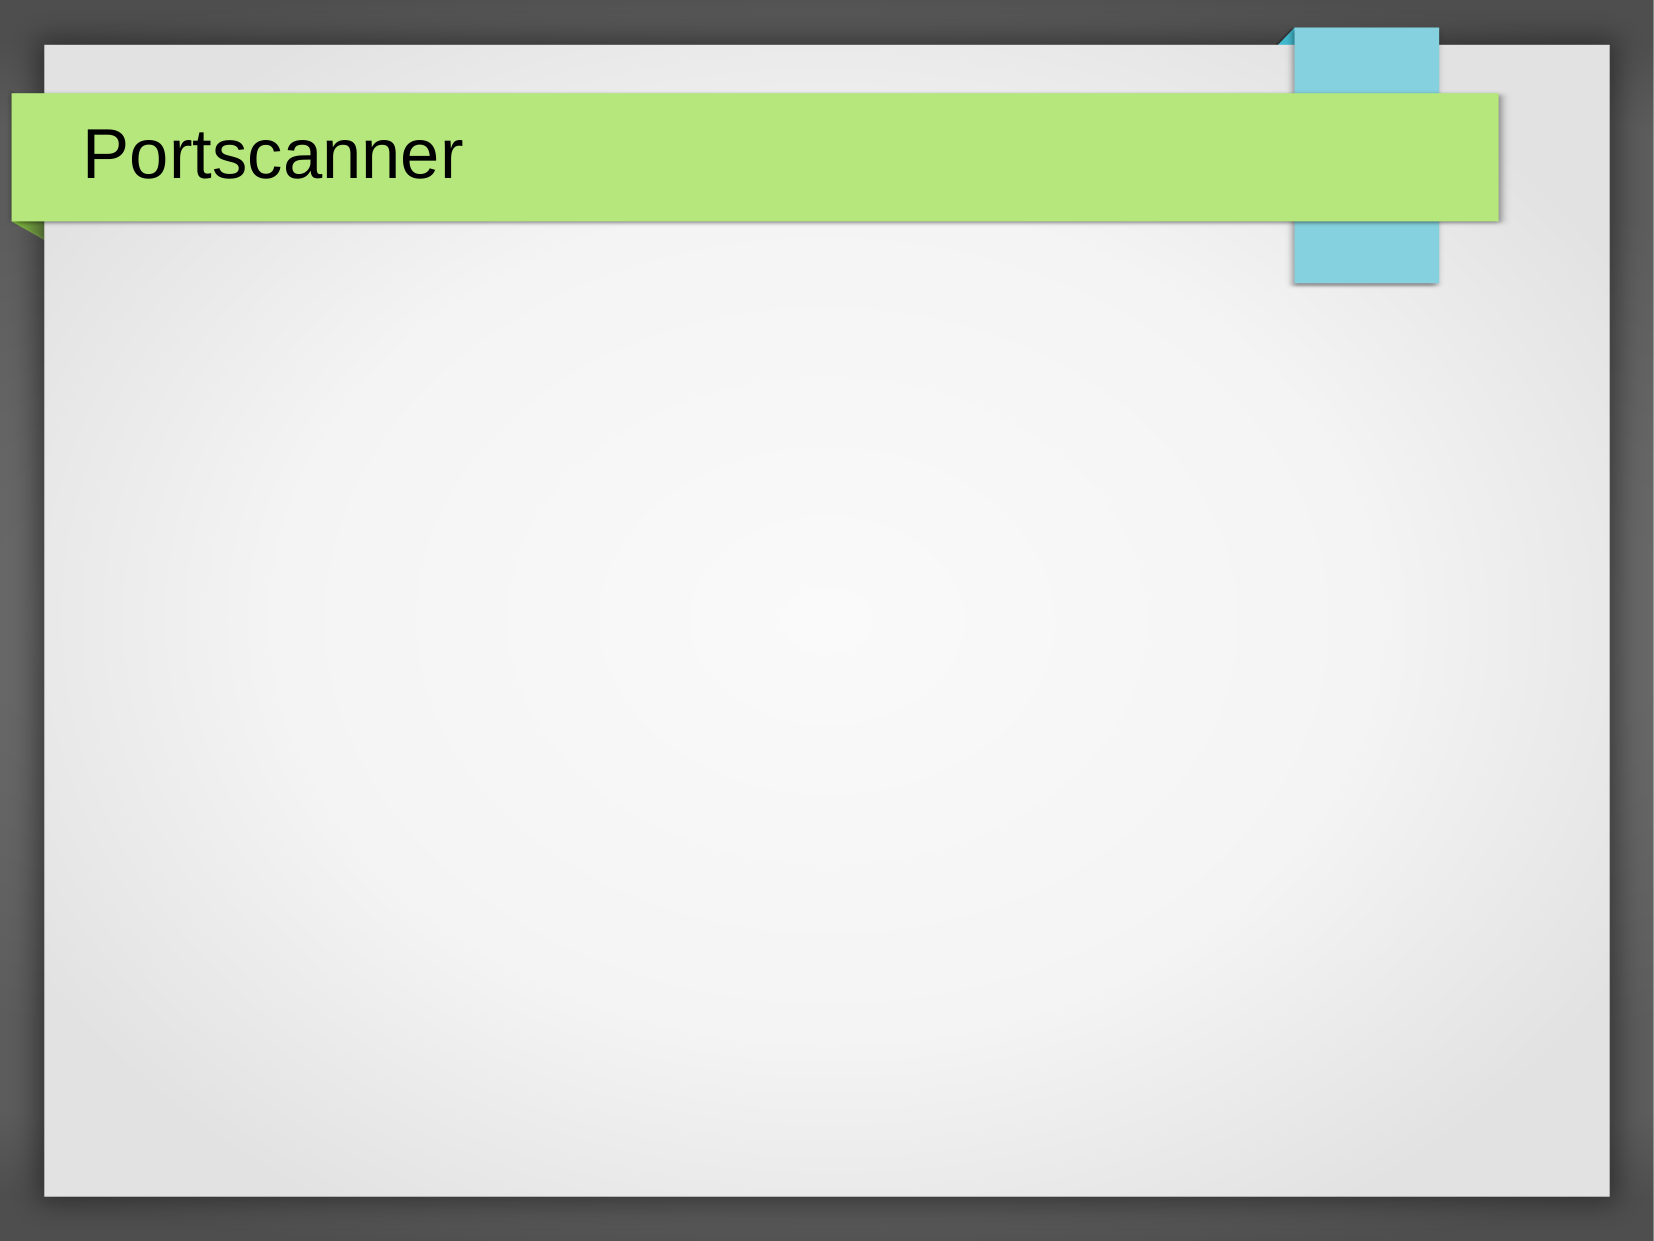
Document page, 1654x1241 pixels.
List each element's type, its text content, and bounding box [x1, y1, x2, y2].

title Portscanner [82, 94, 1264, 213]
picture [0, 0, 1654, 1241]
